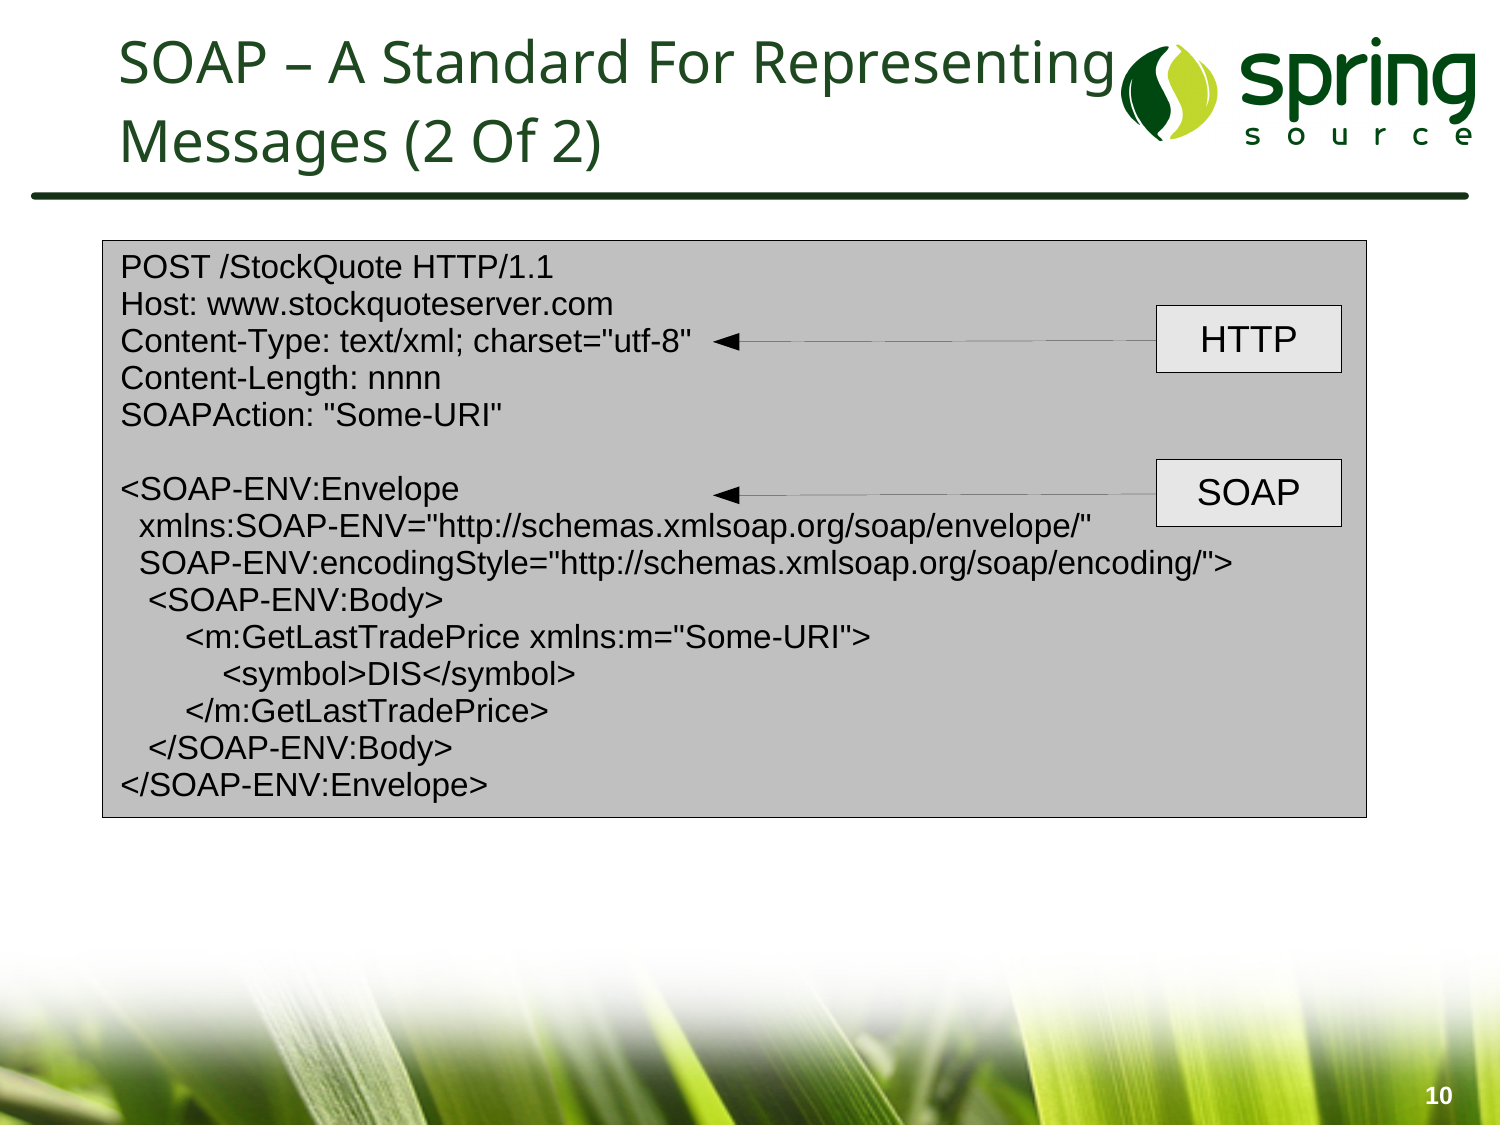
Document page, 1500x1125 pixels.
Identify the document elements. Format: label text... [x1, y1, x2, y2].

text_box POST /StockQuote HTTP/1.1 Host: www.stockquoteserver.com Content-Type: text/xml; charset="utf-8" Content-Length: nnnn SOAPAction: "Some-URI" <SOAP-ENV:Envelope xmlns:SOAP-ENV="http://schemas.xmlsoap.org/soap/envelope/" SOAP-ENV:encodingStyle="http://schemas.xmlsoap.org/soap/encoding/"> <SOAP-ENV:Body> <m:GetLastTradePrice xmlns:m="Some-URI"> <symbol>DIS</symbol> </m:GetLastTradePrice> </SOAP-ENV:Body> </SOAP-ENV:Envelope> [105, 240, 1369, 815]
title SOAP – A Standard For Representing Messages (2 Of 2) [103, 13, 1137, 177]
picture [0, 944, 1500, 1125]
text_box [102, 240, 1367, 818]
text_box SOAP [1156, 459, 1342, 527]
text_box HTTP [1156, 305, 1342, 373]
picture [1137, 37, 1475, 145]
